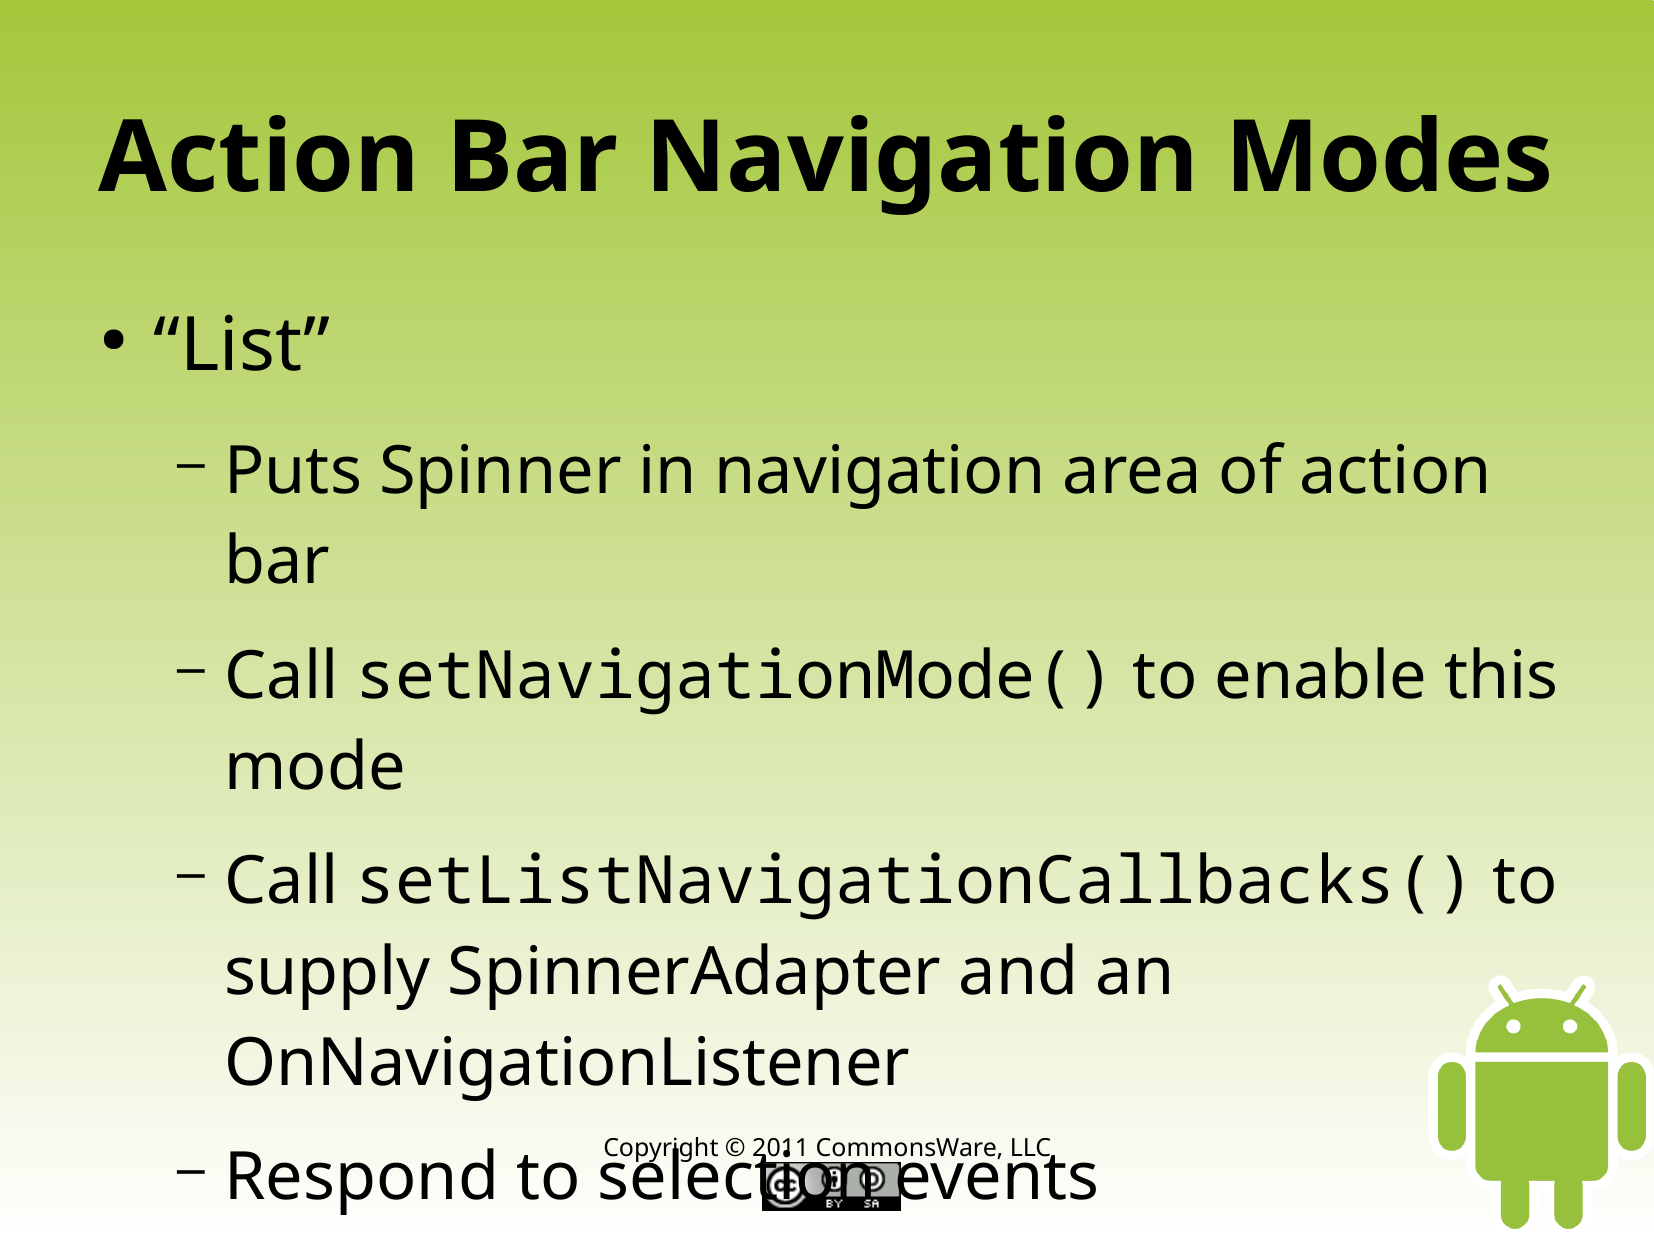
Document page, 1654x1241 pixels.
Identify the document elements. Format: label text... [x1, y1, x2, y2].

picture [762, 1162, 901, 1211]
picture [1428, 975, 1654, 1238]
list “List” Puts Spinner in navigation area of action bar Call setNavigationMode() to enable this mode Call setListNavigationCallbacks() to supply SpinnerAdapter and an OnNavigationListener Respond to selection events [82, 290, 1571, 1109]
title Action Bar Navigation Modes [82, 49, 1571, 257]
